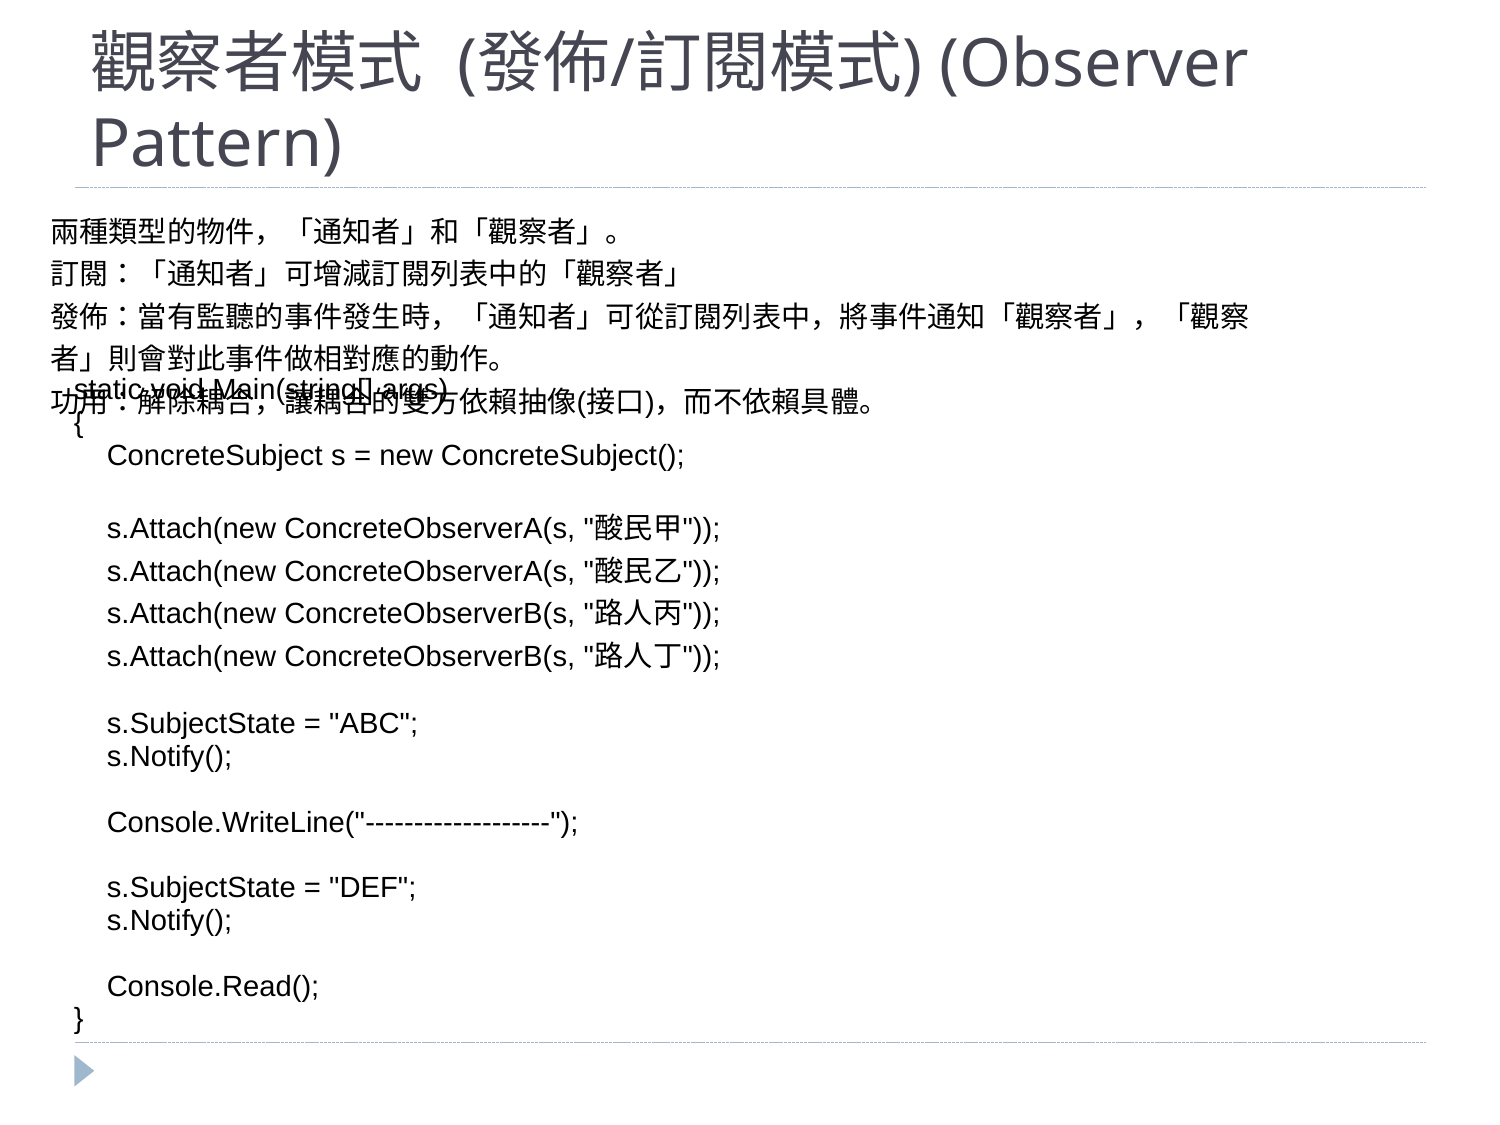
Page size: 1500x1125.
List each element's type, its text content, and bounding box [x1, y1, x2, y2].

title 觀察者模式 (發佈/訂閱模式) (Observer Pattern) [75, 25, 1426, 188]
text_box 兩種類型的物件，「通知者」和「觀察者」。 訂閱：「通知者」可增減訂閱列表中的「觀察者」 發佈：當有監聽的事件發生時，「通知者」可從訂閱列表中，將事件通知「觀察者」，「觀察者」則會對此事件做相對應的動作。 功用：解除耦合，讓耦合的雙方依賴抽像(接口)，而不依賴具體。 [35, 200, 1300, 942]
text_box static void Main(string[] args) { ConcreteSubject s = new ConcreteSubject(); s.Attach(new ConcreteObserverA(s, "酸民甲")); s.Attach(new ConcreteObserverA(s, "酸民乙")); s.Attach(new ConcreteObserverB(s, "路人丙")); s.Attach(new ConcreteObserverB(s, "路人丁")); s.SubjectState = "ABC"; s.Notify(); Console.WriteLine("-------------------"); s.SubjectState = "DEF"; s.Notify(); Console.Read(); } [59, 366, 1418, 981]
